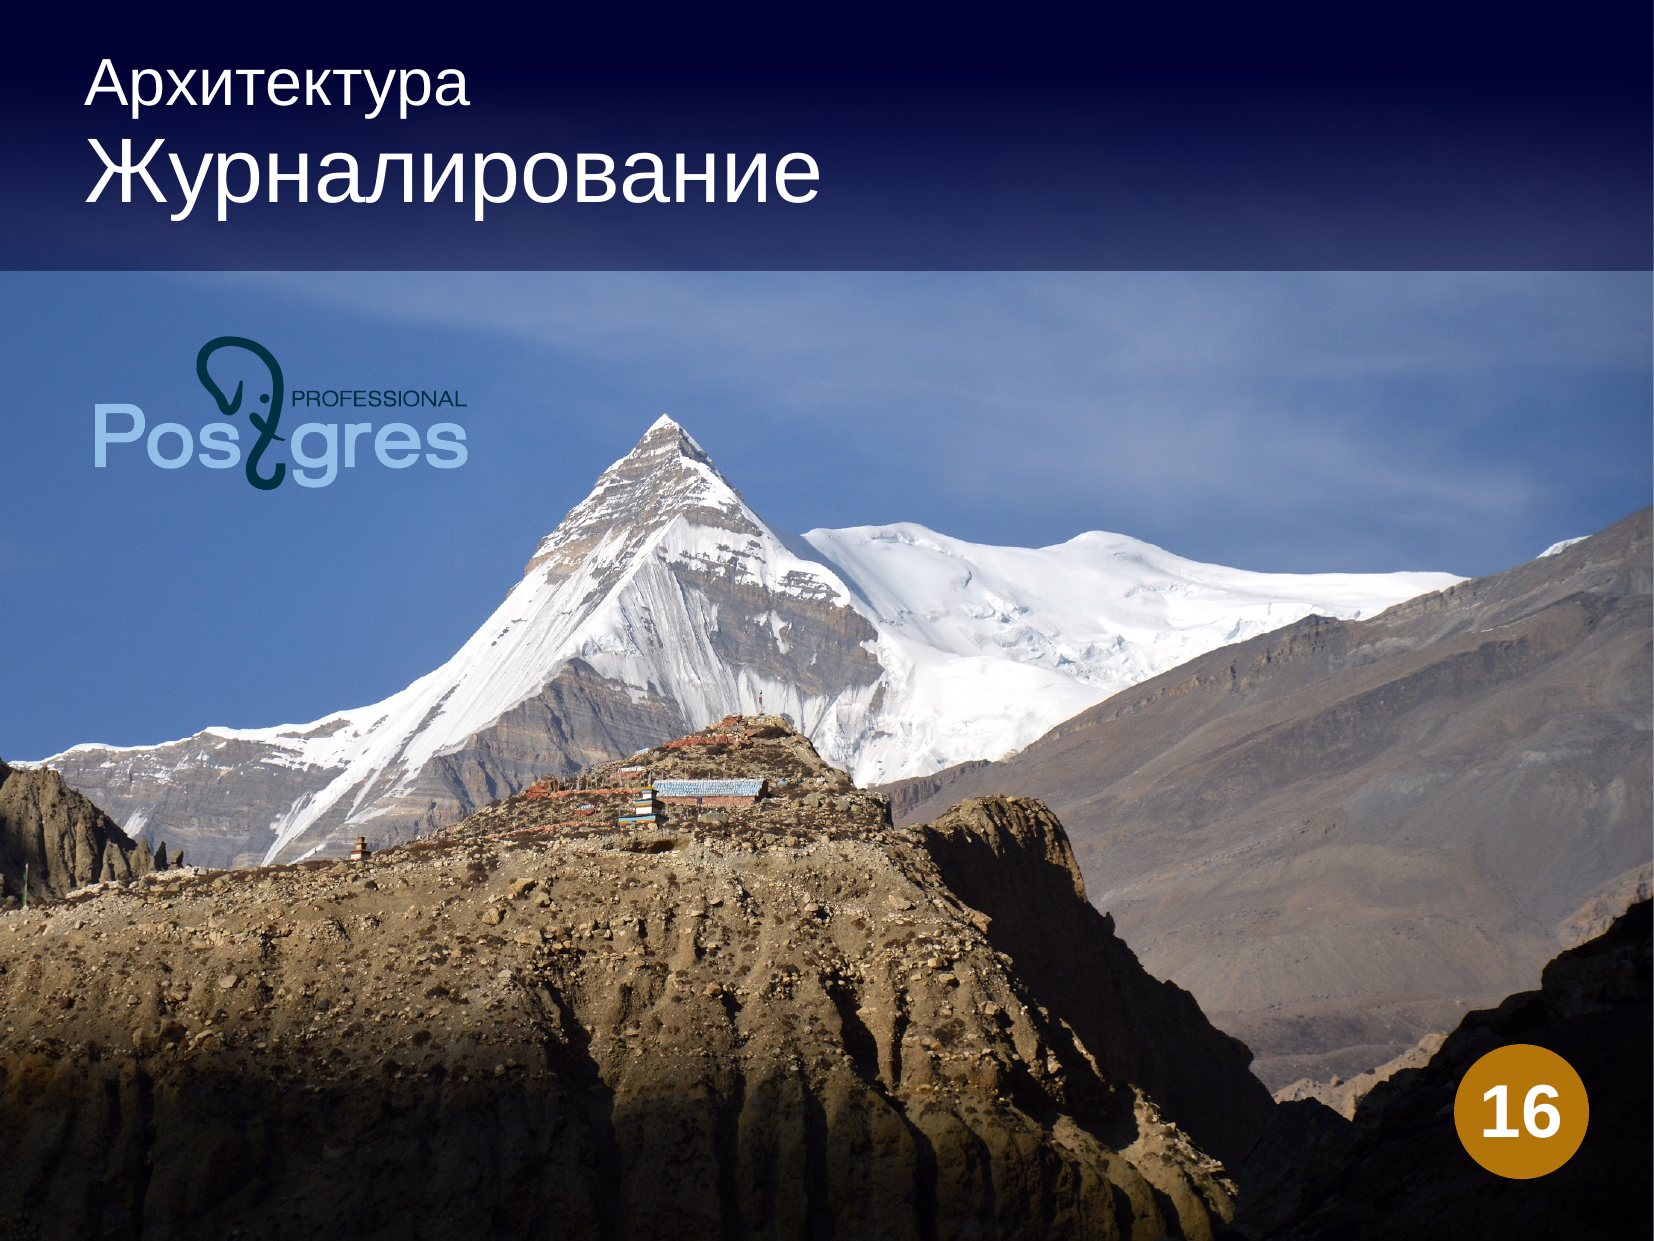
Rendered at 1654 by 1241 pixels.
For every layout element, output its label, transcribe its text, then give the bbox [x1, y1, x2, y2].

text_box 16 [1454, 1044, 1590, 1180]
picture [0, 271, 1654, 1241]
title Архитектура Журналирование [84, 44, 1636, 251]
